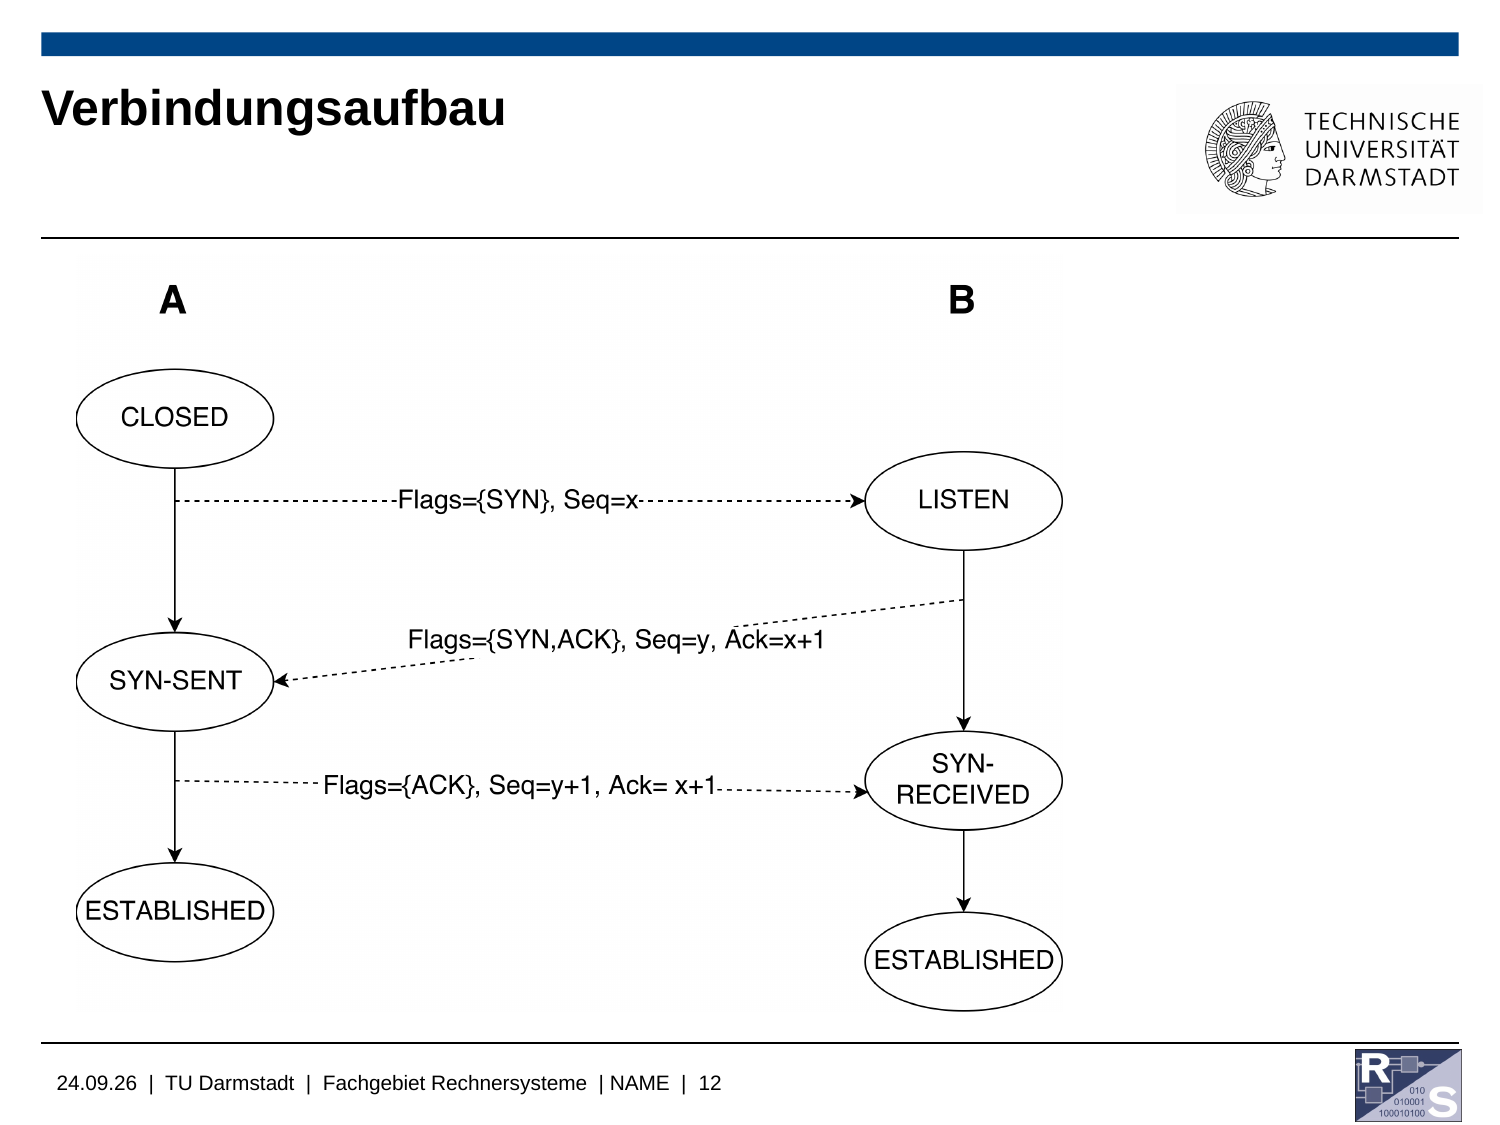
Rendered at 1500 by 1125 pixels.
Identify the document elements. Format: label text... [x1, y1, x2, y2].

picture [1355, 1049, 1462, 1122]
title Verbindungsaufbau [41, 32, 1131, 183]
picture [76, 254, 1063, 1012]
